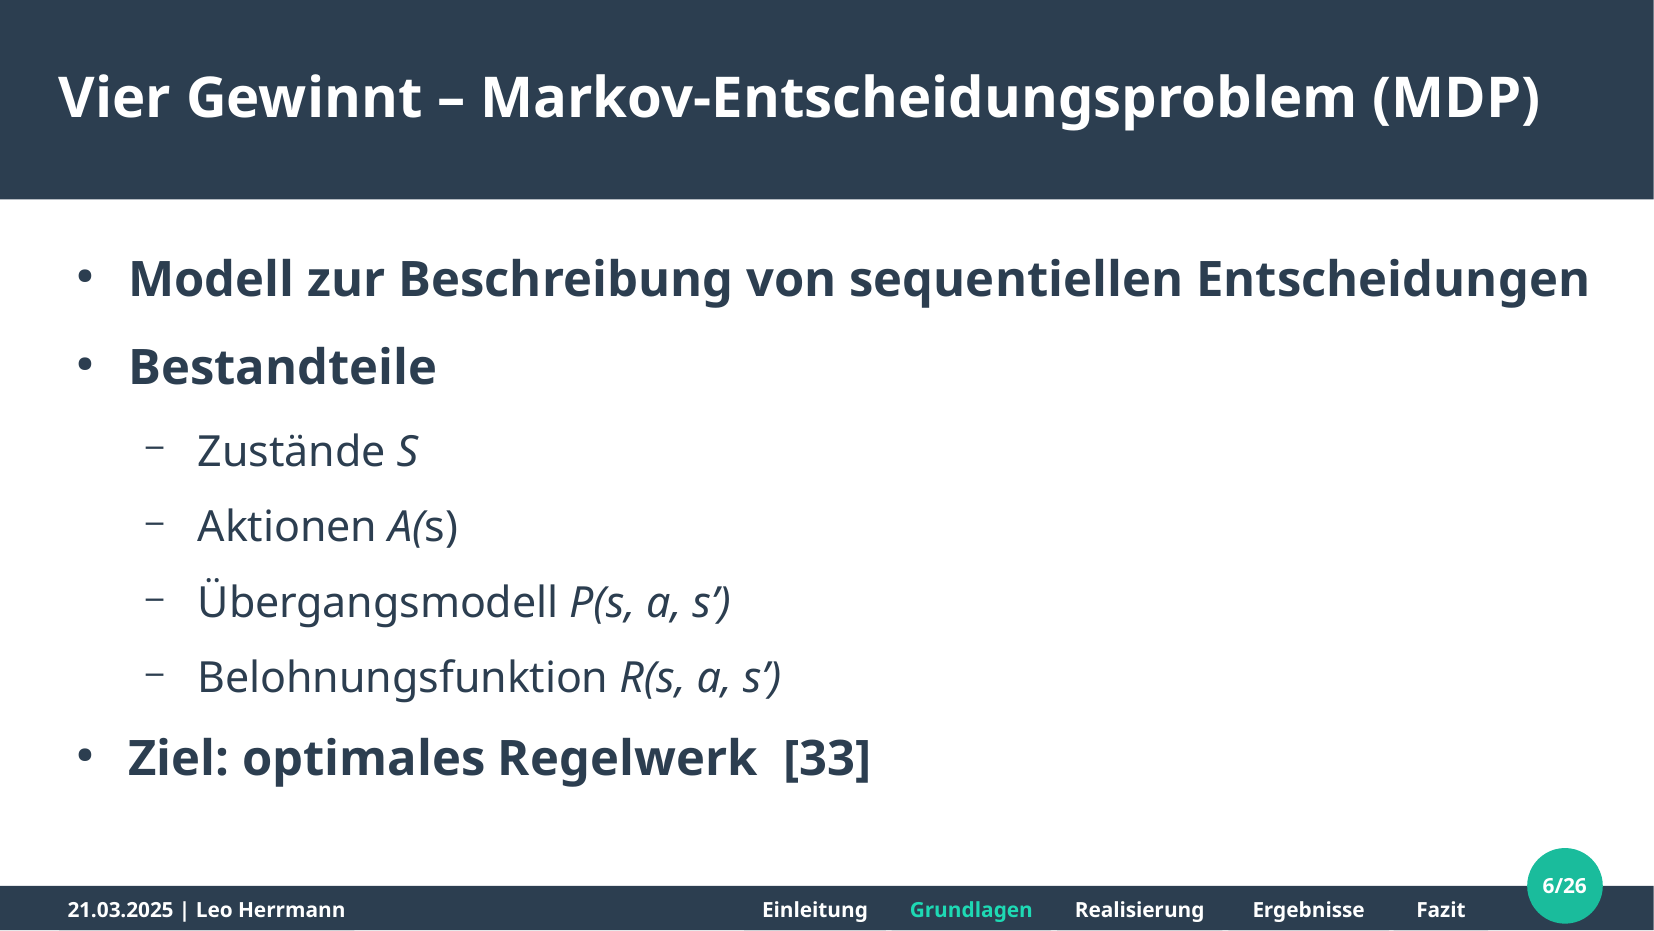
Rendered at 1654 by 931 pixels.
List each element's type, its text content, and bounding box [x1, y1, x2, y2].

list Modell zur Beschreibung von sequentiellen Entscheidungen Bestandteile Zustände S Aktionen A(s) Übergangsmodell P(s, a, s’) Belohnungsfunktion R(s, a, s’) Ziel: optimales Regelwerk [33] [59, 243, 1595, 857]
text_box Grundlagen [891, 888, 1052, 931]
text_box Fazit [1393, 888, 1489, 931]
title Vier Gewinnt – Markov-Entscheidungsproblem (MDP) [59, 37, 1595, 156]
text_box Ergebnisse [1228, 888, 1389, 931]
text_box Realisierung [1057, 888, 1223, 931]
text_box Einleitung [744, 888, 886, 931]
